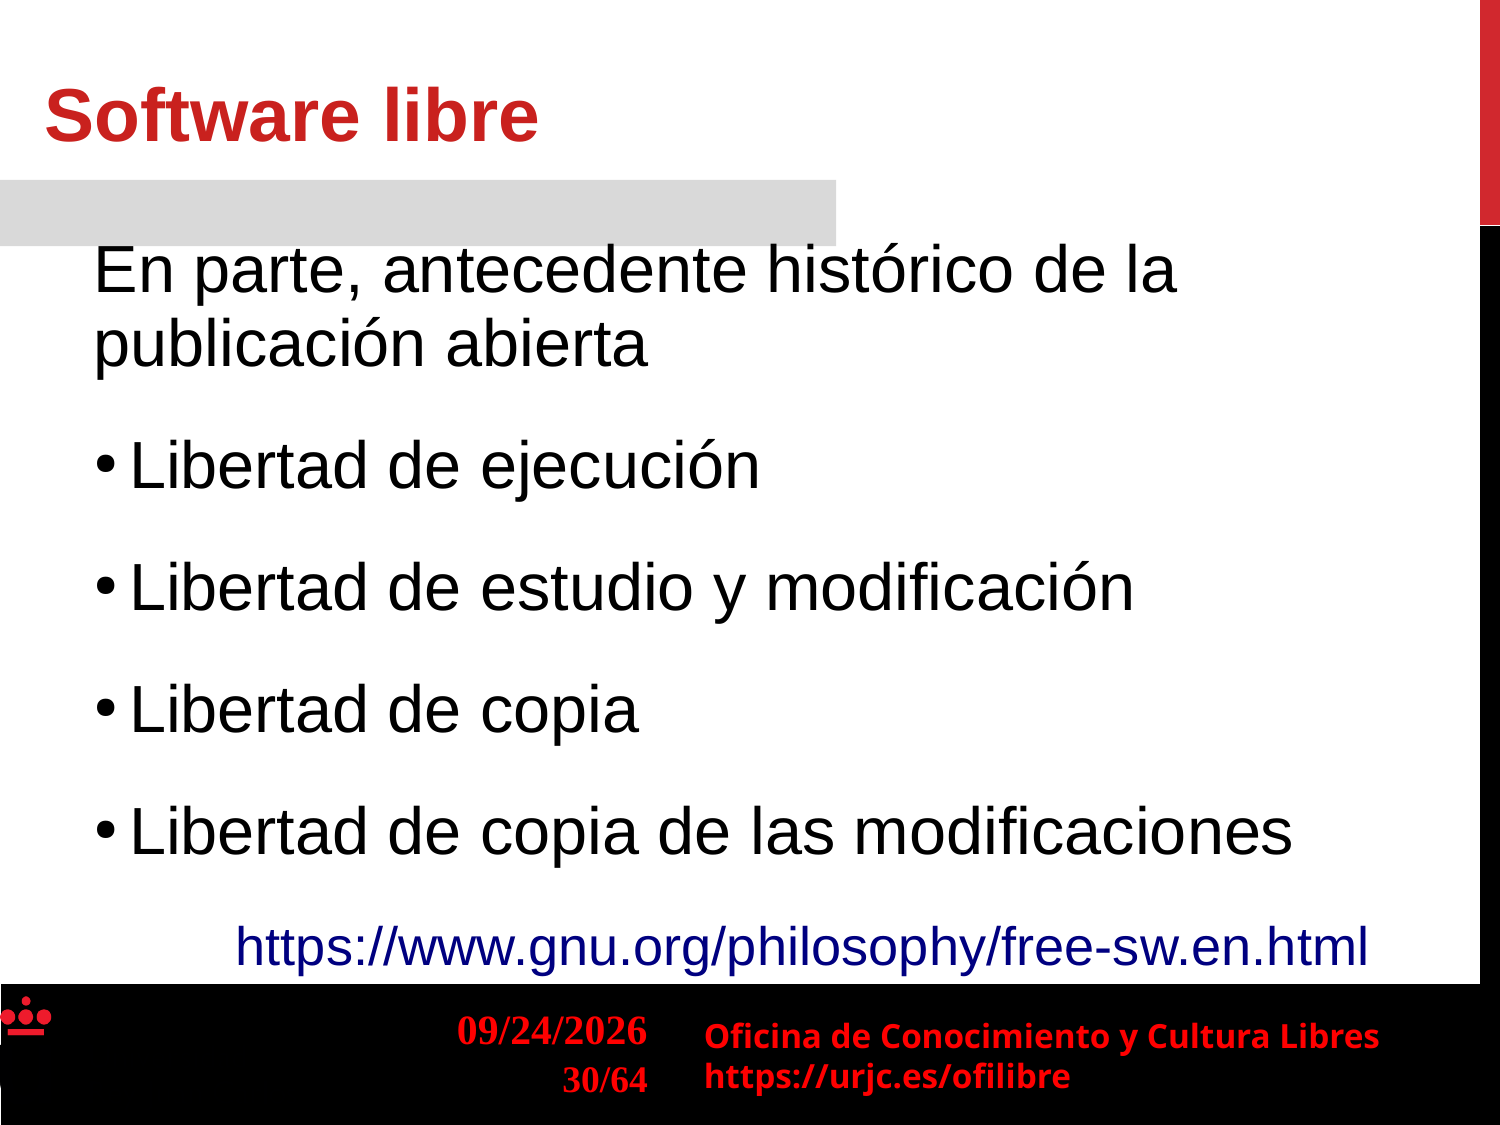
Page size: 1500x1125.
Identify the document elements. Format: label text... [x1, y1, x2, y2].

title [75, 15, 1425, 172]
text_box Software libre [30, 66, 1036, 249]
text_box En parte, antecedente histórico de la publicación abierta Libertad de ejecución Libertad de estudio y modificación Libertad de copia Libertad de copia de las modificaciones https://www.gnu.org/philosophy/free-sw.en.html [78, 224, 1386, 985]
